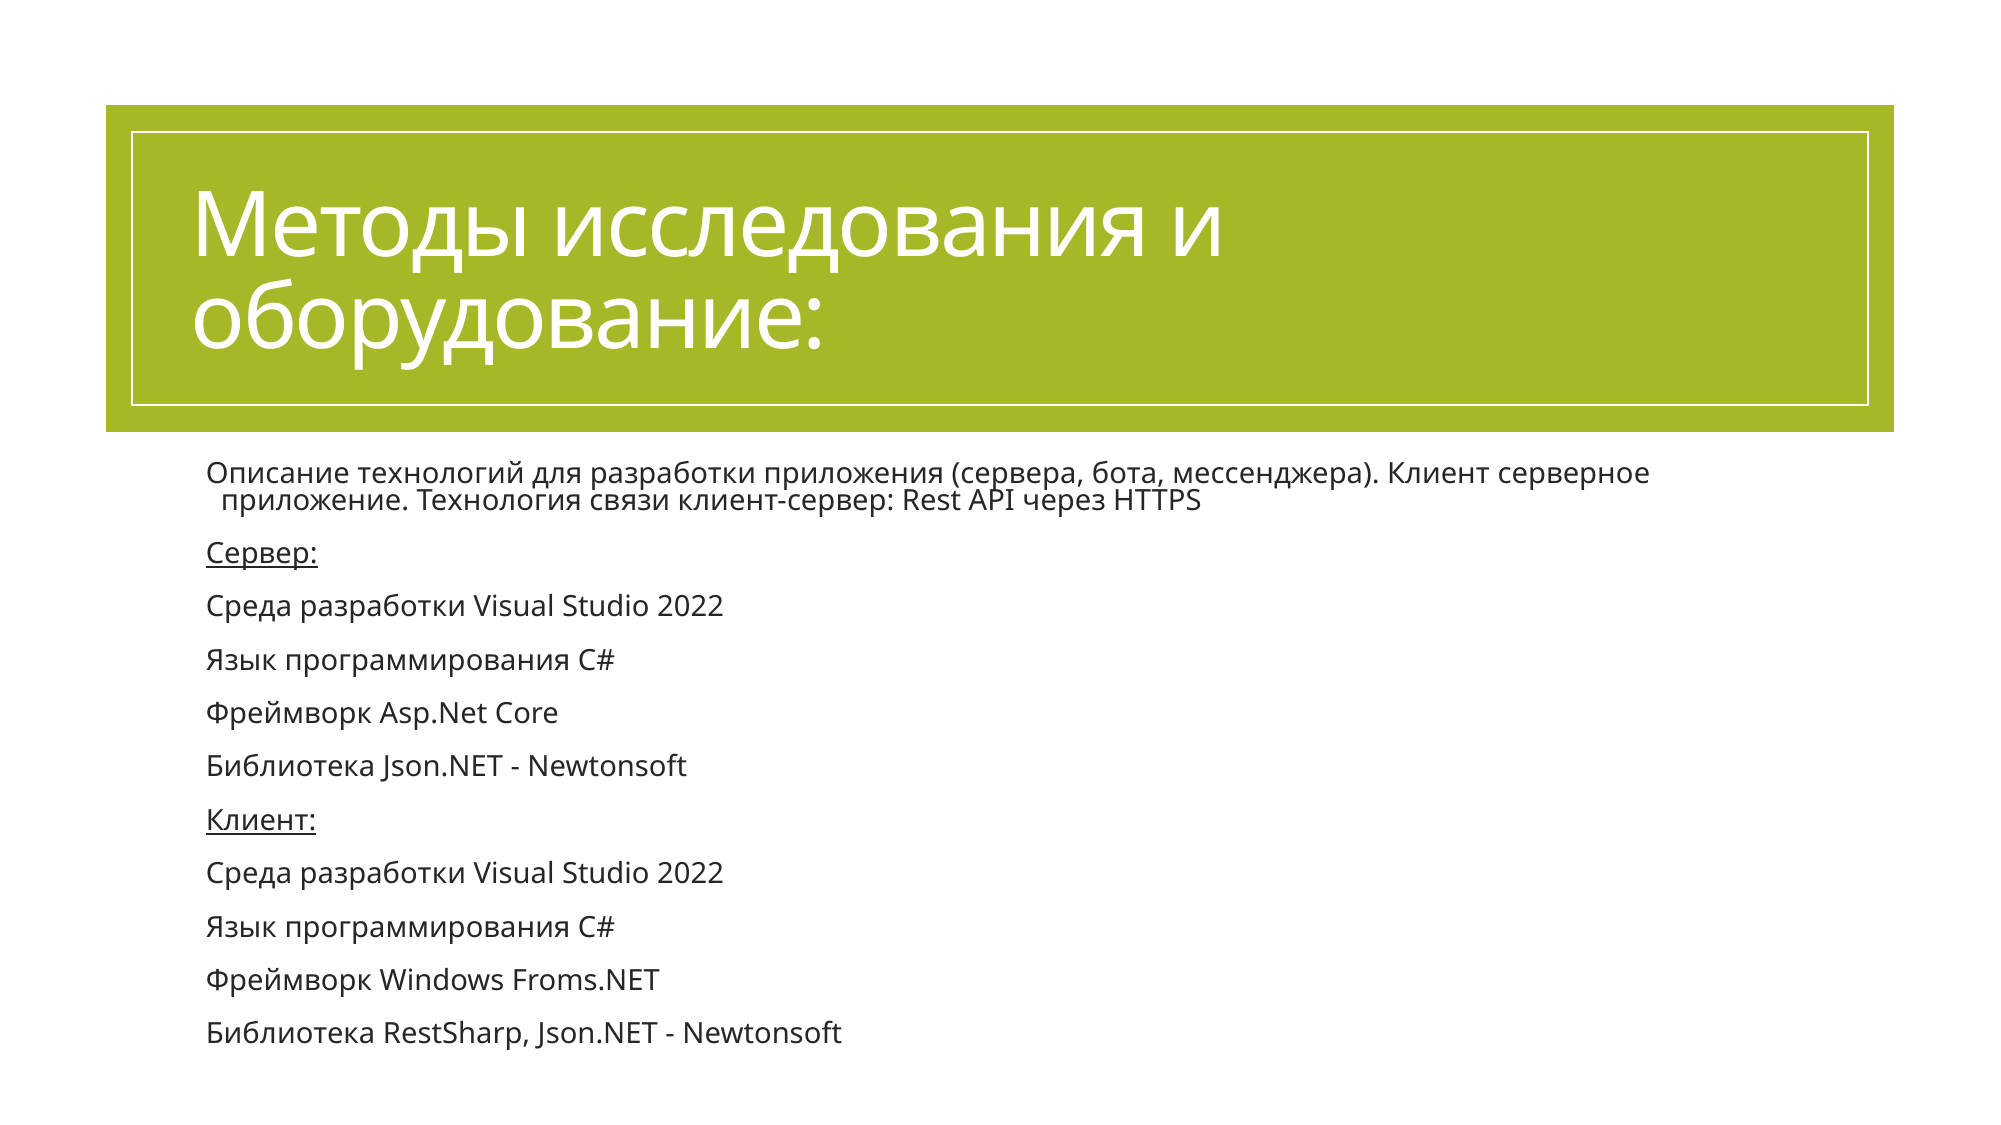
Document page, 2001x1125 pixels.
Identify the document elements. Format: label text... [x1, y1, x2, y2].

title Методы исследования и оборудование: [175, 173, 1823, 376]
text_box [106, 105, 1894, 432]
list Описание технологий для разработки приложения (сервера, бота, мессенджера). Клиент серверное приложение. Технология связи клиент-сервер: Rest API через HTTPS Сервер: Среда разработки Visual Studio 2022 Язык программирования C# Фреймворк Asp.Net Core Библиотека Json.NET - Newtonsoft Клиент: Среда разработки Visual Studio 2022 Язык программирования С# Фреймворк Windows Froms.NET Библиотека RеstSharp, Json.NET - Newtonsoft [175, 455, 1823, 1074]
